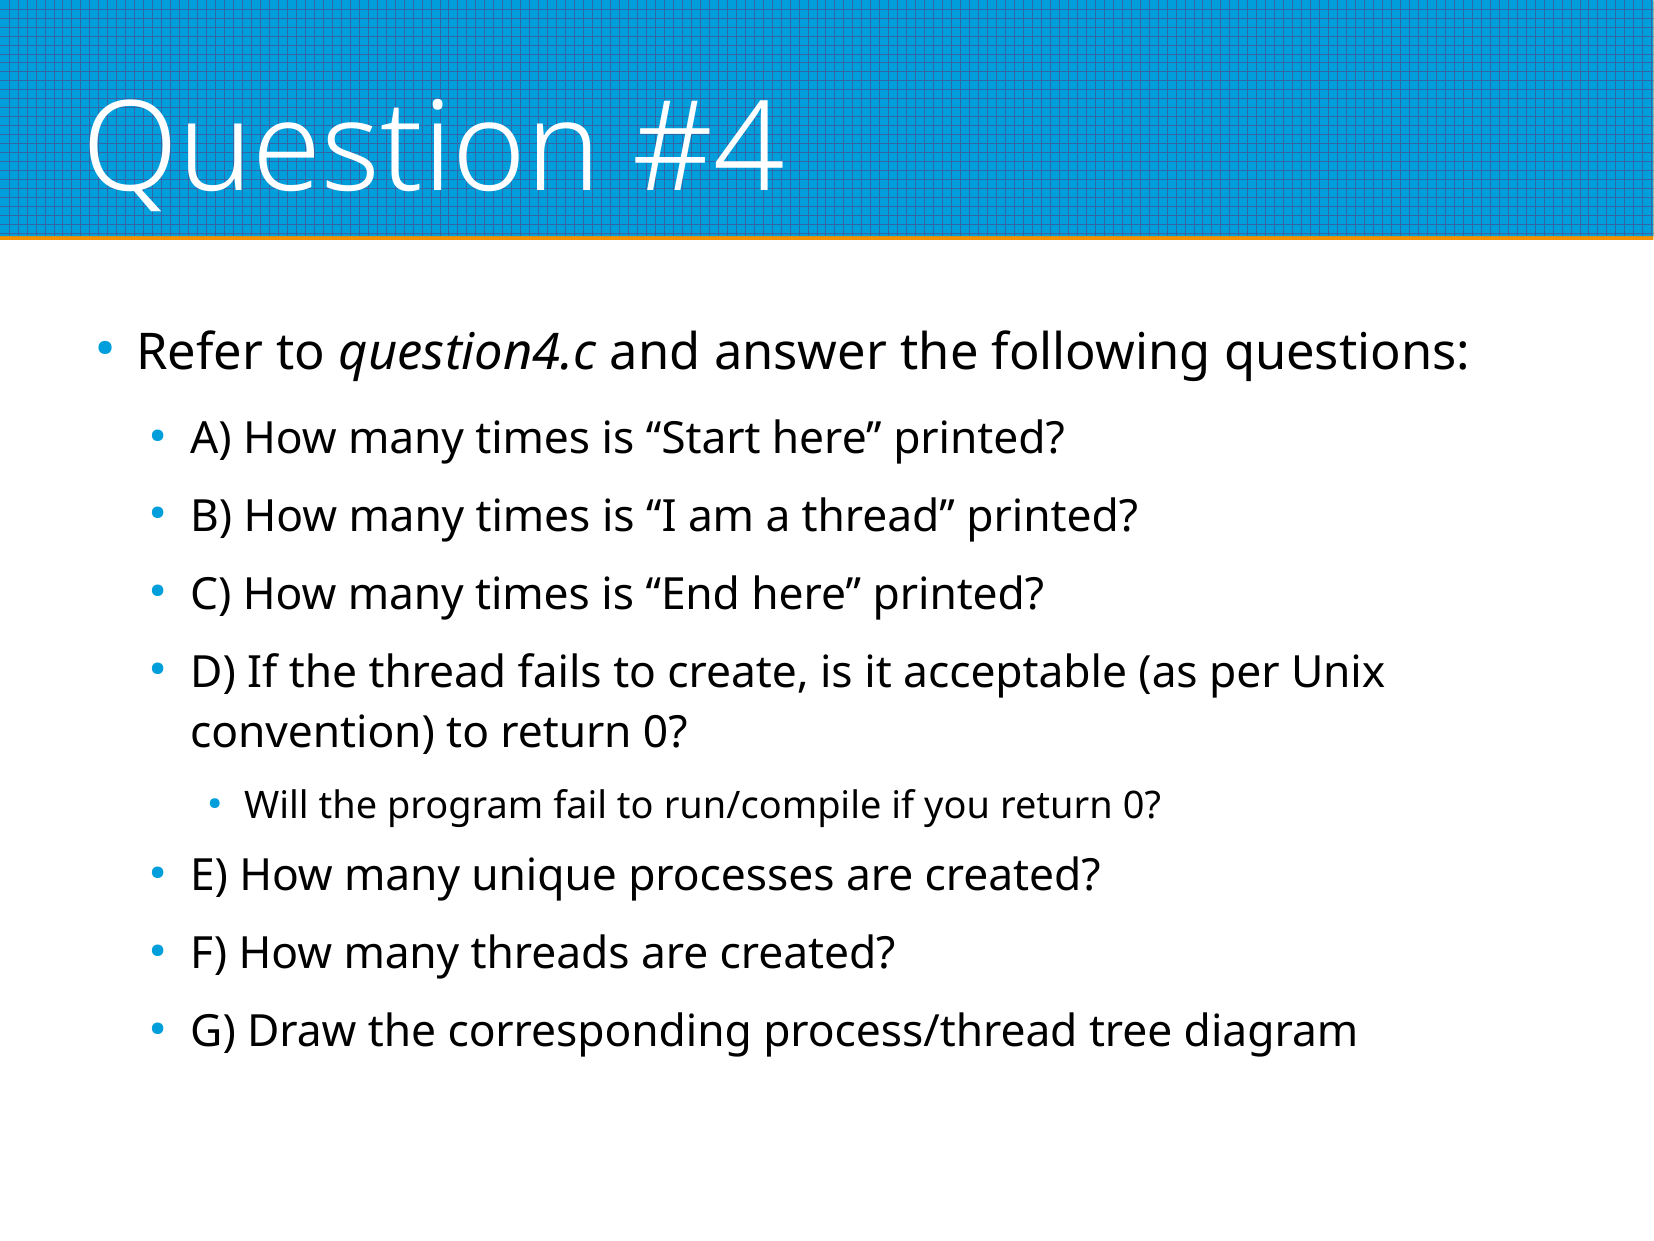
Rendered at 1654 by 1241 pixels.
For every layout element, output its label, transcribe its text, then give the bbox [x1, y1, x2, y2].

list Refer to question4.c and answer the following questions: A) How many times is ‘‘Start here’’ printed? B) How many times is ‘‘I am a thread’’ printed? C) How many times is ‘‘End here’’ printed? D) If the thread fails to create, is it acceptable (as per Unix convention) to return 0? Will the program fail to run/compile if you return 0? E) How many unique processes are created? F) How many threads are created? G) Draw the corresponding process/thread tree diagram [82, 314, 1563, 1063]
title Question #4 [82, 19, 1571, 227]
